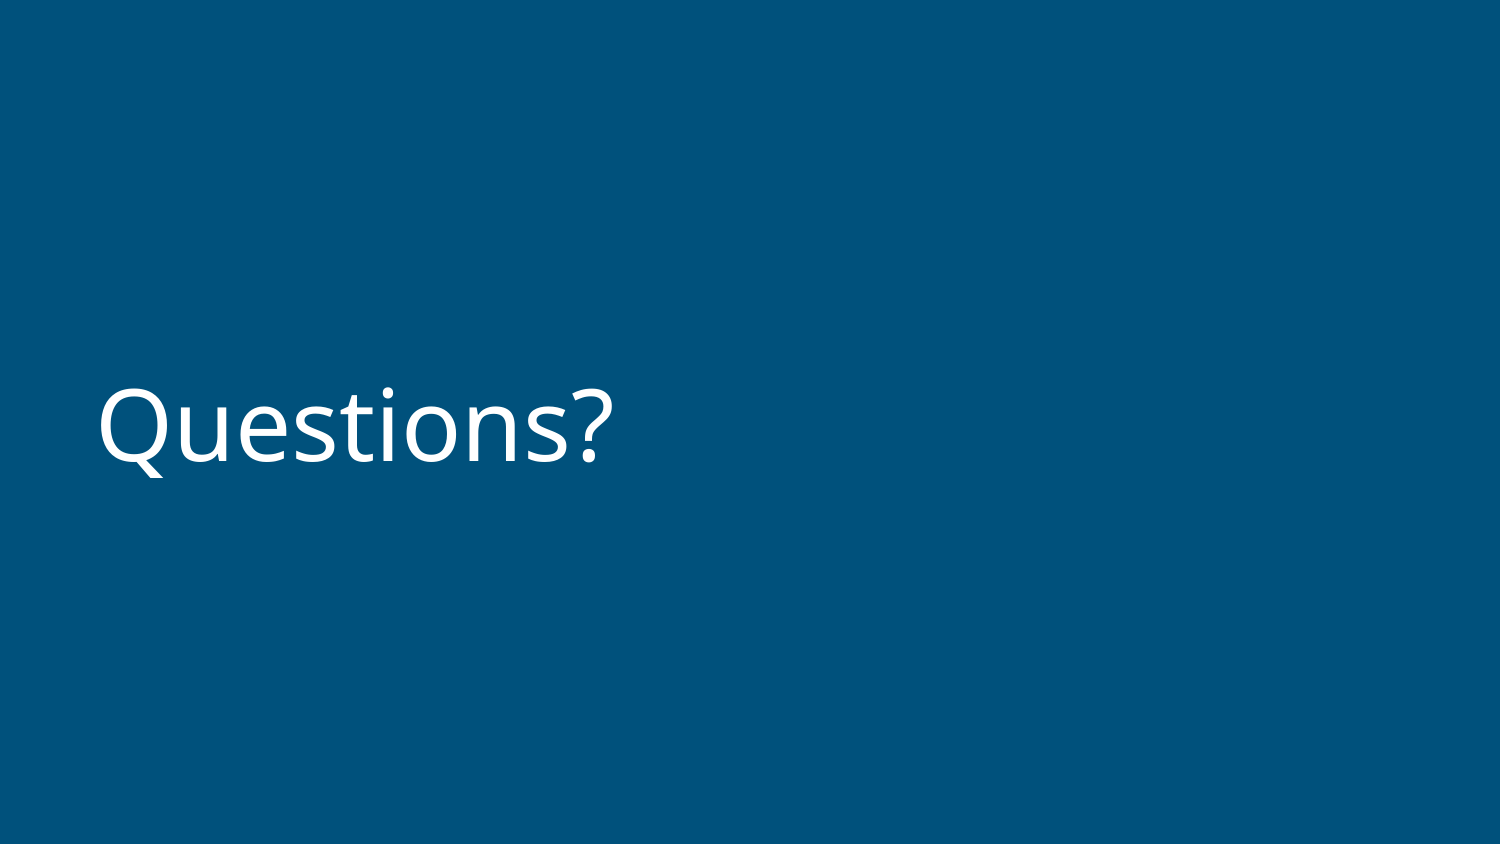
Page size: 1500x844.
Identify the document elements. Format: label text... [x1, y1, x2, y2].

title Questions? [80, 86, 1003, 758]
